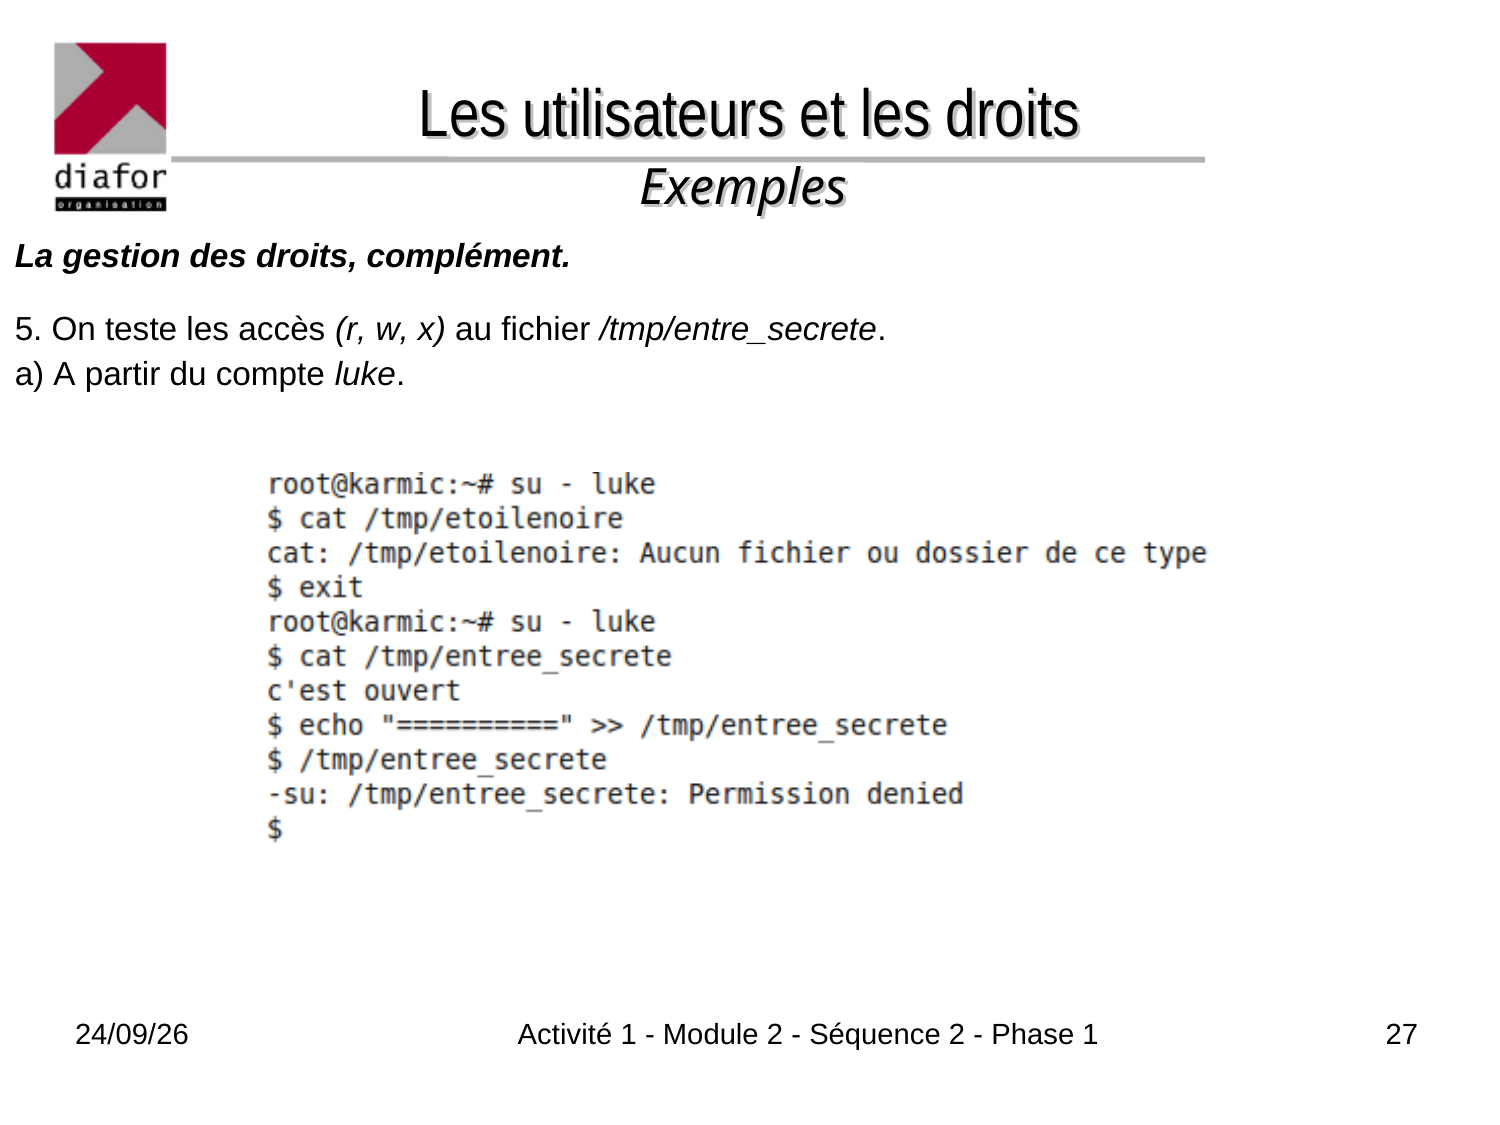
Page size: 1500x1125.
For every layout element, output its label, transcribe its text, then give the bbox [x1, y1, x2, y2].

title Les utilisateurs et les droits Exemples [75, 45, 1426, 250]
text_box La gestion des droits, complément. [0, 236, 587, 282]
text_box 5. On teste les accès (r, w, x) au fichier /tmp/entre_secrete. [0, 309, 902, 355]
picture [265, 472, 1232, 861]
text_box a) A partir du compte luke. [0, 354, 421, 400]
picture [53, 42, 168, 213]
